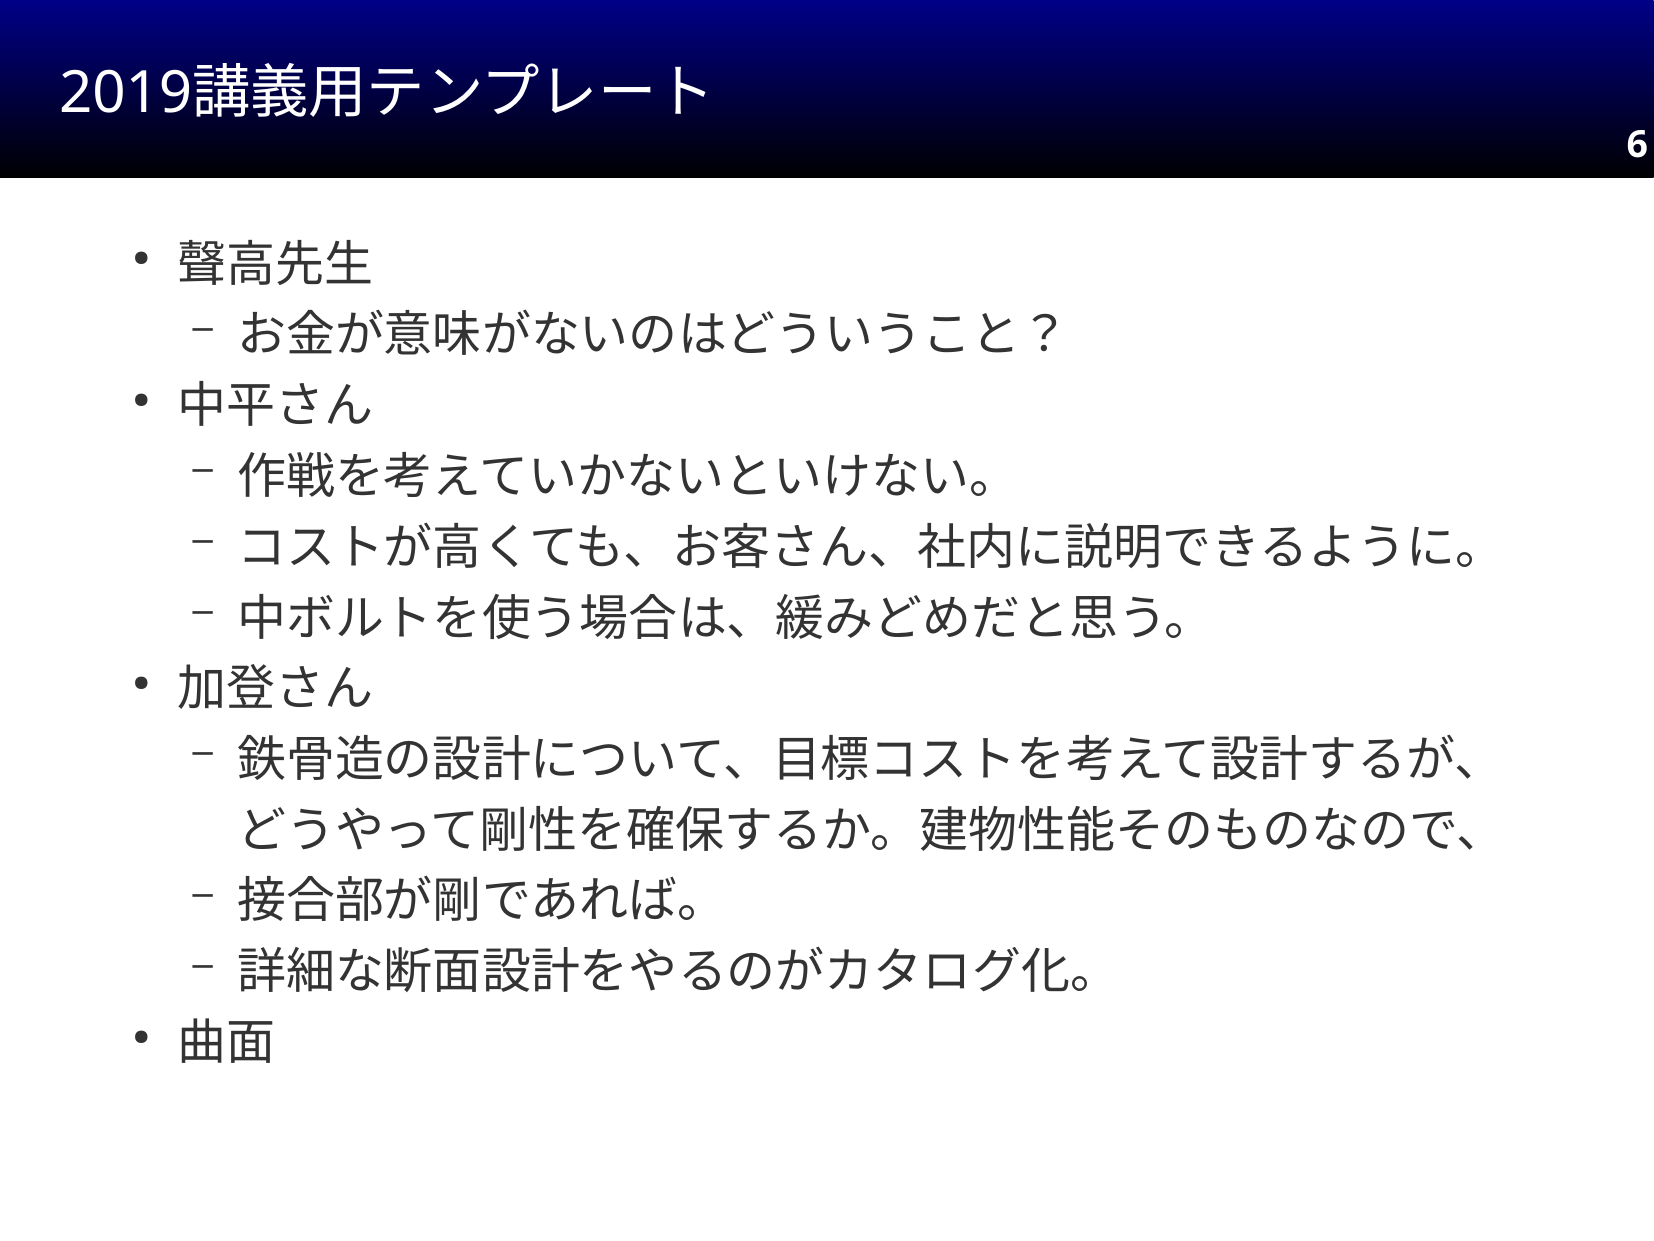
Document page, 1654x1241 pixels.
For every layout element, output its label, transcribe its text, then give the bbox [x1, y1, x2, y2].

list 聲高先生 お金が意味がないのはどういうこと？ 中平さん 作戦を考えていかないといけない。 コストが高くても、お客さん、社内に説明できるように。 中ボルトを使う場合は、緩みどめだと思う。 加登さん 鉄骨造の設計について、目標コストを考えて設計するが、どうやって剛性を確保するか。建物性能そのものなので、 接合部が剛であれば。 詳細な断面設計をやるのがカタログ化。 曲面 [118, 224, 1536, 1074]
title 2019講義用テンプレート [59, 11, 1607, 164]
